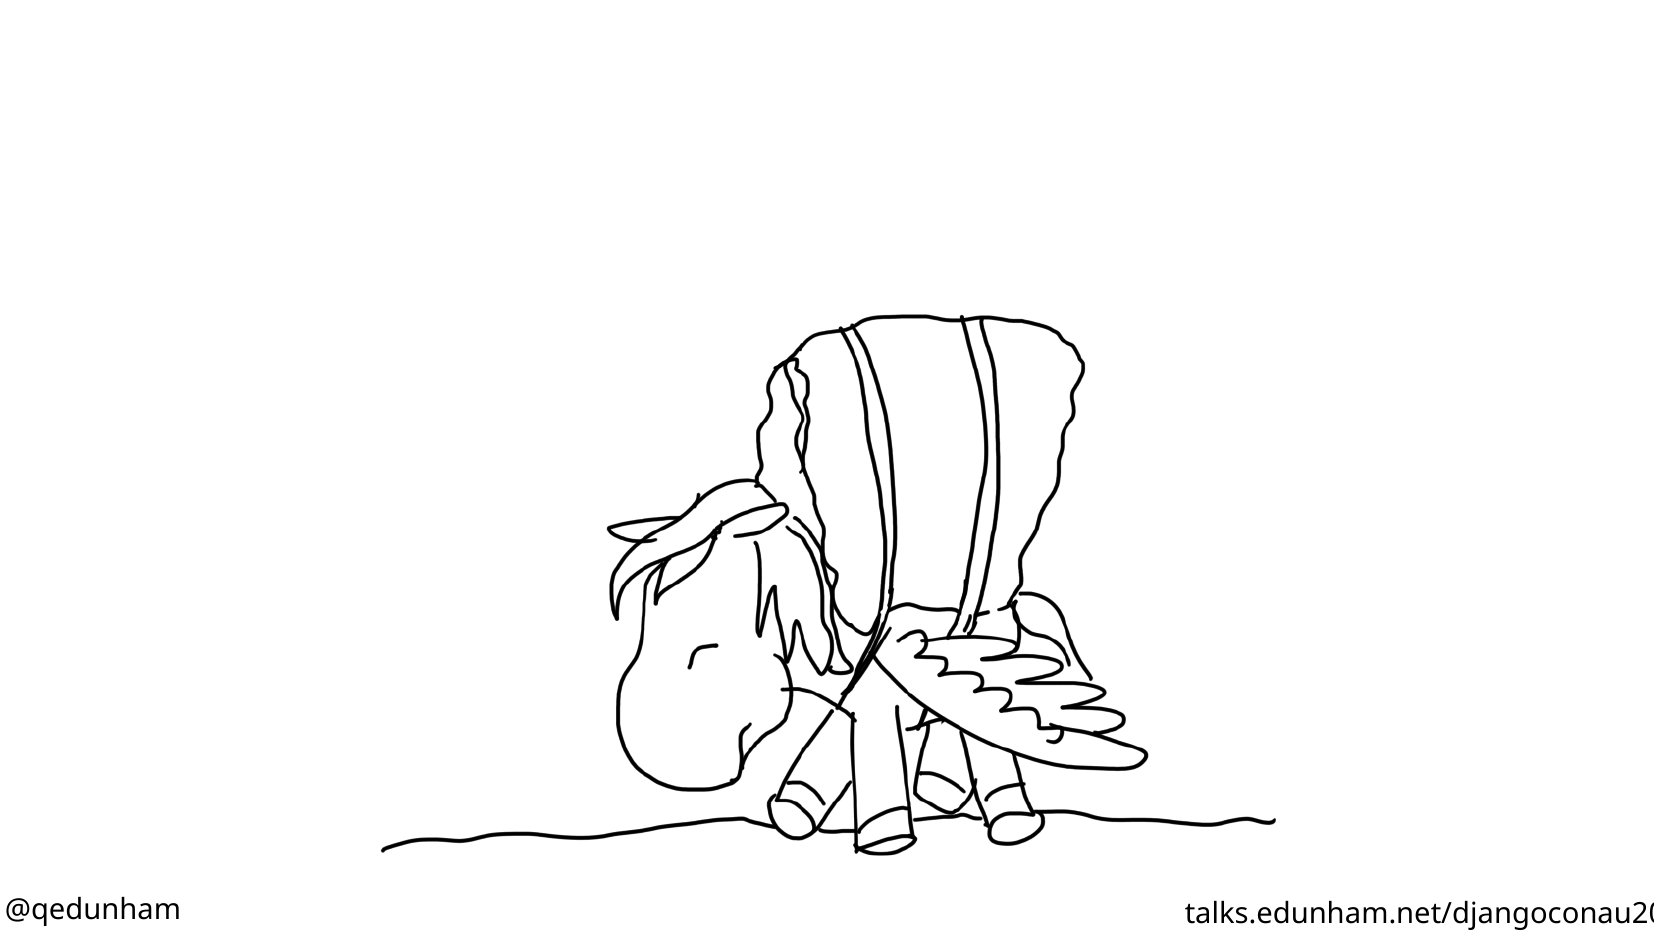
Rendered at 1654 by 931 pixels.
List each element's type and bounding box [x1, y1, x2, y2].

picture [380, 314, 1276, 856]
